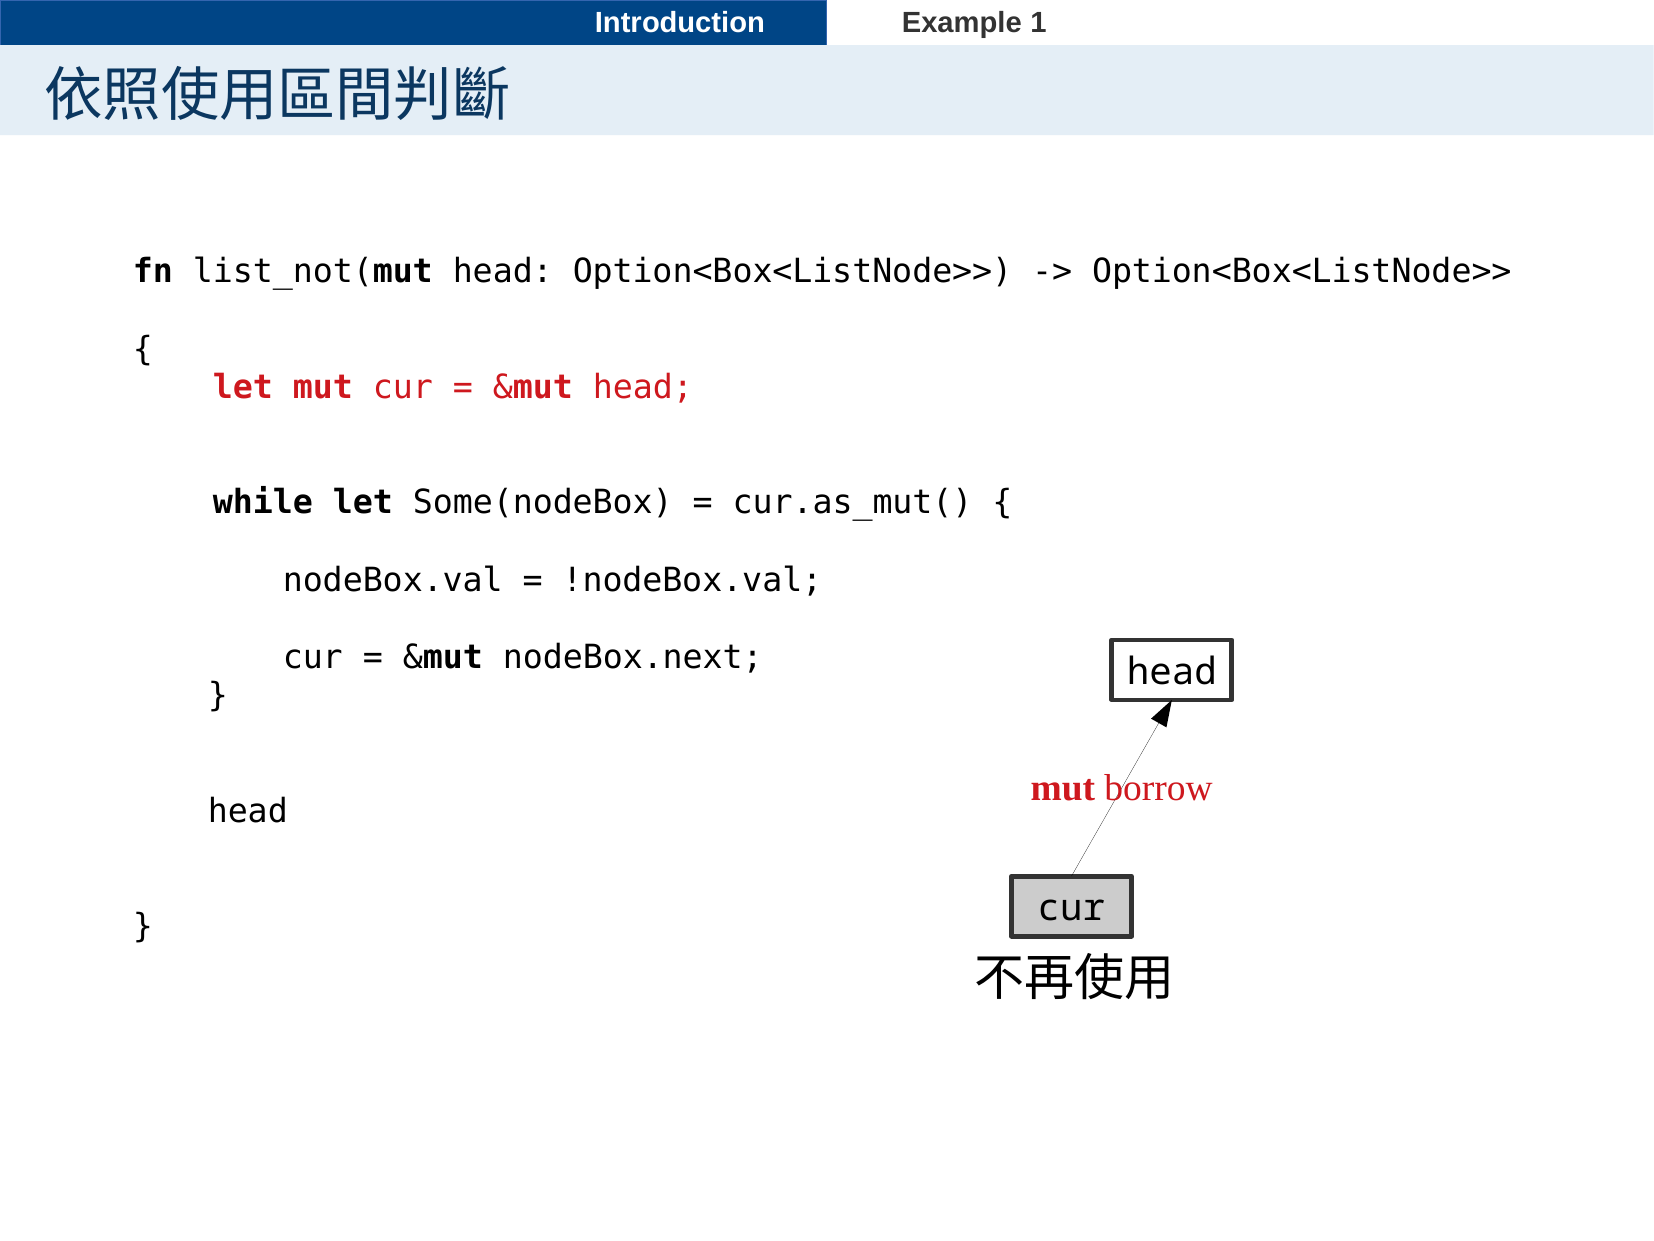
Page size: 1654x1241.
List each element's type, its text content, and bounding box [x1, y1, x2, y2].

text_box 不再使用 [959, 930, 1320, 1018]
title Introduction [0, 0, 766, 40]
title Example 1 [826, 0, 1654, 40]
text_box cur [1011, 876, 1132, 930]
text_box head [1111, 639, 1232, 700]
text_box fn list_not(mut head: Option<Box<ListNode>>) -> Option<Box<ListNode>> { let mut cur = &mut head; while let Some(nodeBox) = cur.as_mut() { nodeBox.val = !nodeBox.val; cur = &mut nodeBox.next; } head } [118, 244, 1621, 1069]
text_box 依照使用區間判斷 [0, 40, 1654, 140]
